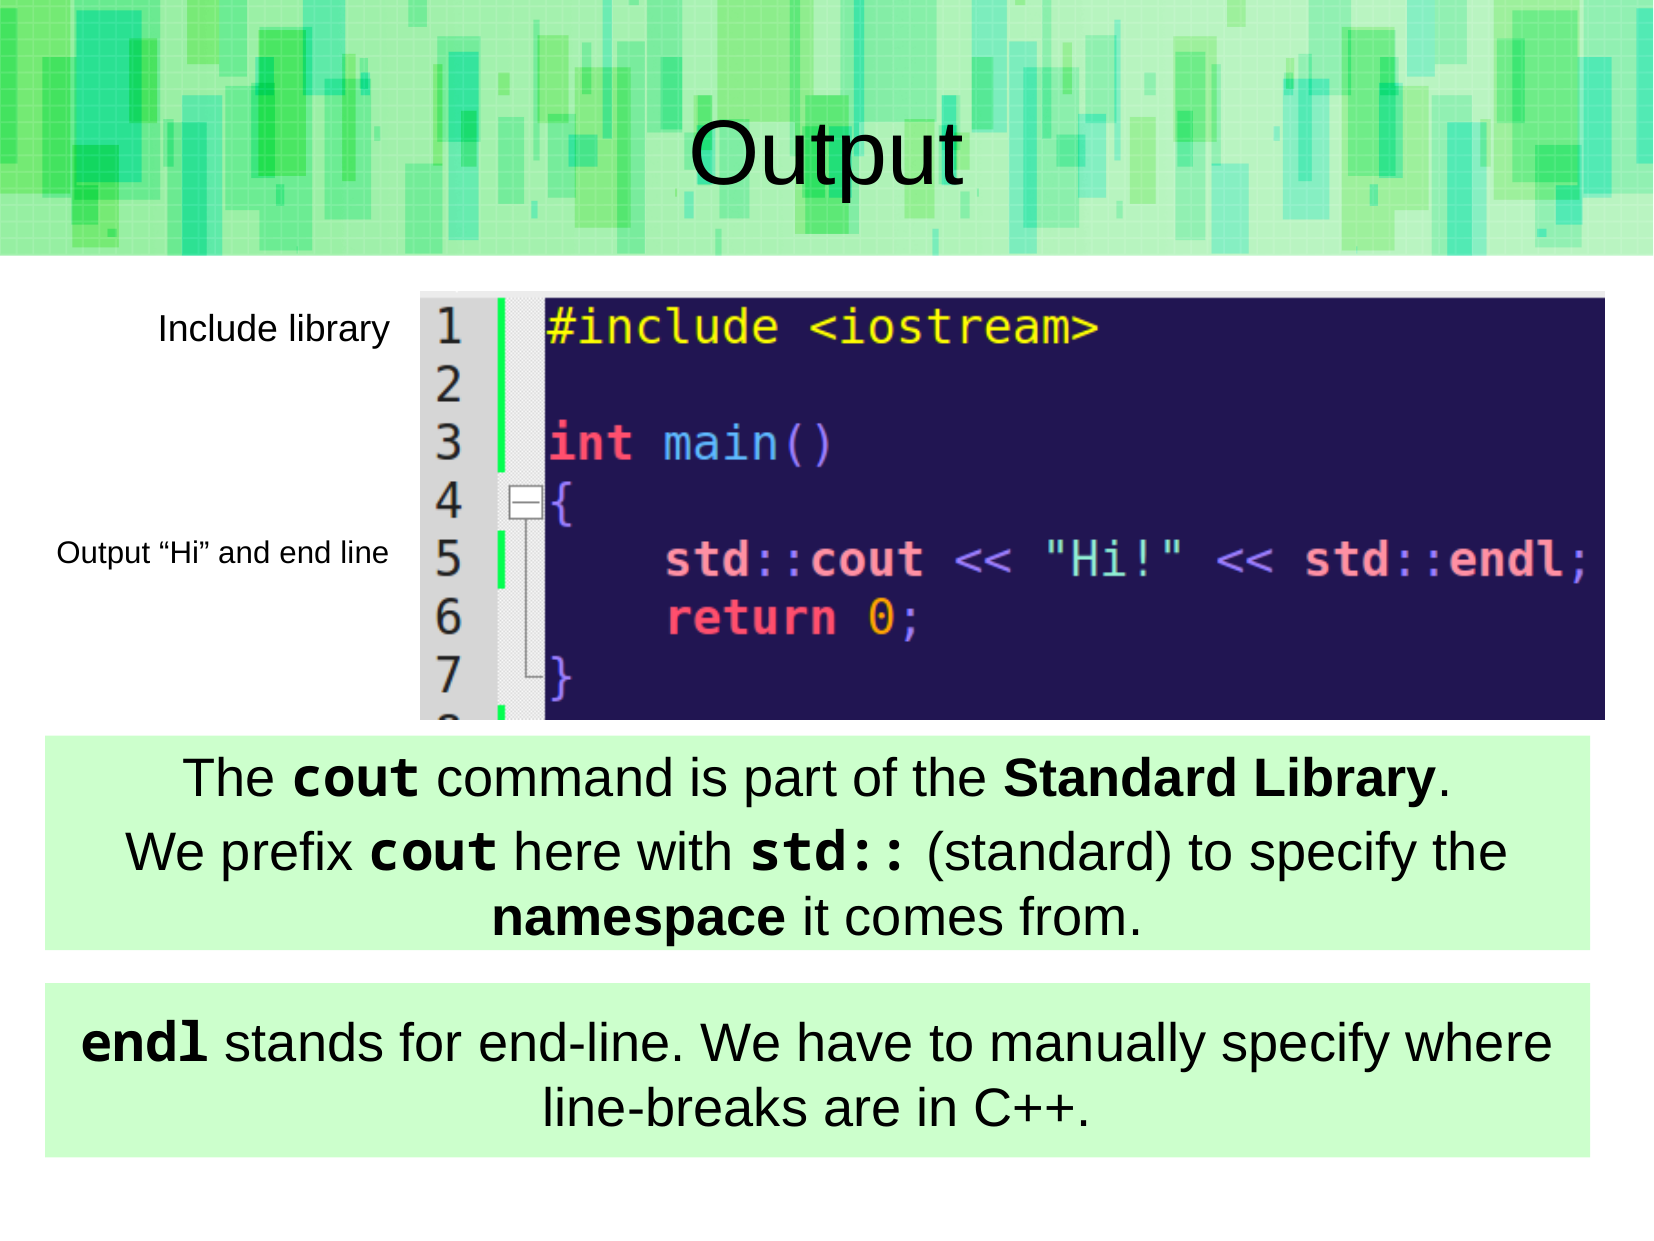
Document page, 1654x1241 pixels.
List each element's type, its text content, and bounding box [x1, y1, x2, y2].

text_box Include library [30, 300, 406, 357]
picture [0, 0, 1654, 1241]
text_box The cout command is part of the Standard Library. We prefix cout here with std:: (standard) to specify the namespace it comes from. [45, 743, 1591, 943]
text_box endl stands for end-line. We have to manually specify where line-breaks are in C++. [45, 983, 1591, 1158]
title Output [82, 49, 1571, 257]
text_box Output “Hi” and end line [30, 528, 406, 579]
